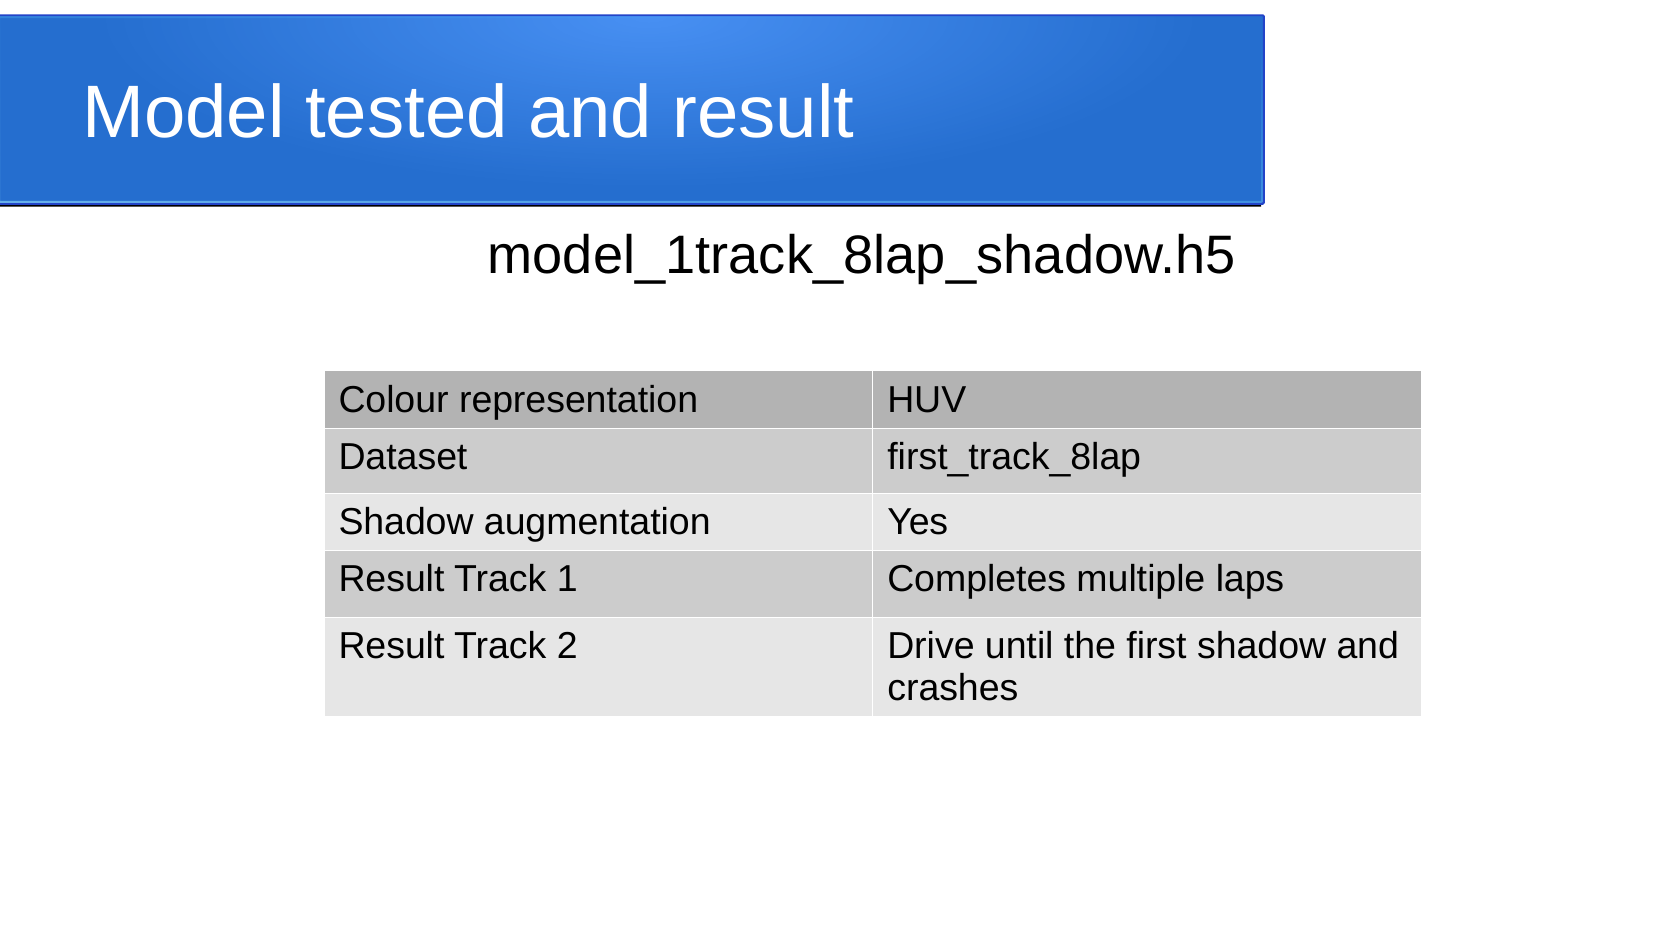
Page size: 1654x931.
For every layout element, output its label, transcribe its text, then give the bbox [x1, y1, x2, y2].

table_cell Result Track 1 [325, 551, 872, 617]
title Model tested and result [82, 35, 1235, 189]
table_cell Result Track 2 [325, 618, 872, 716]
table_cell Shadow augmentation [325, 494, 872, 550]
table_header Colour representation [325, 371, 872, 428]
table_cell first_track_8lap [873, 429, 1421, 493]
table_cell Completes multiple laps [873, 551, 1421, 617]
table_cell Yes [873, 494, 1421, 550]
list model_1track_8lap_shadow.h5 [82, 224, 1571, 301]
table_cell Drive until the first shadow and crashes [873, 618, 1421, 716]
table_cell Dataset [325, 429, 872, 493]
table_header HUV [873, 371, 1421, 428]
